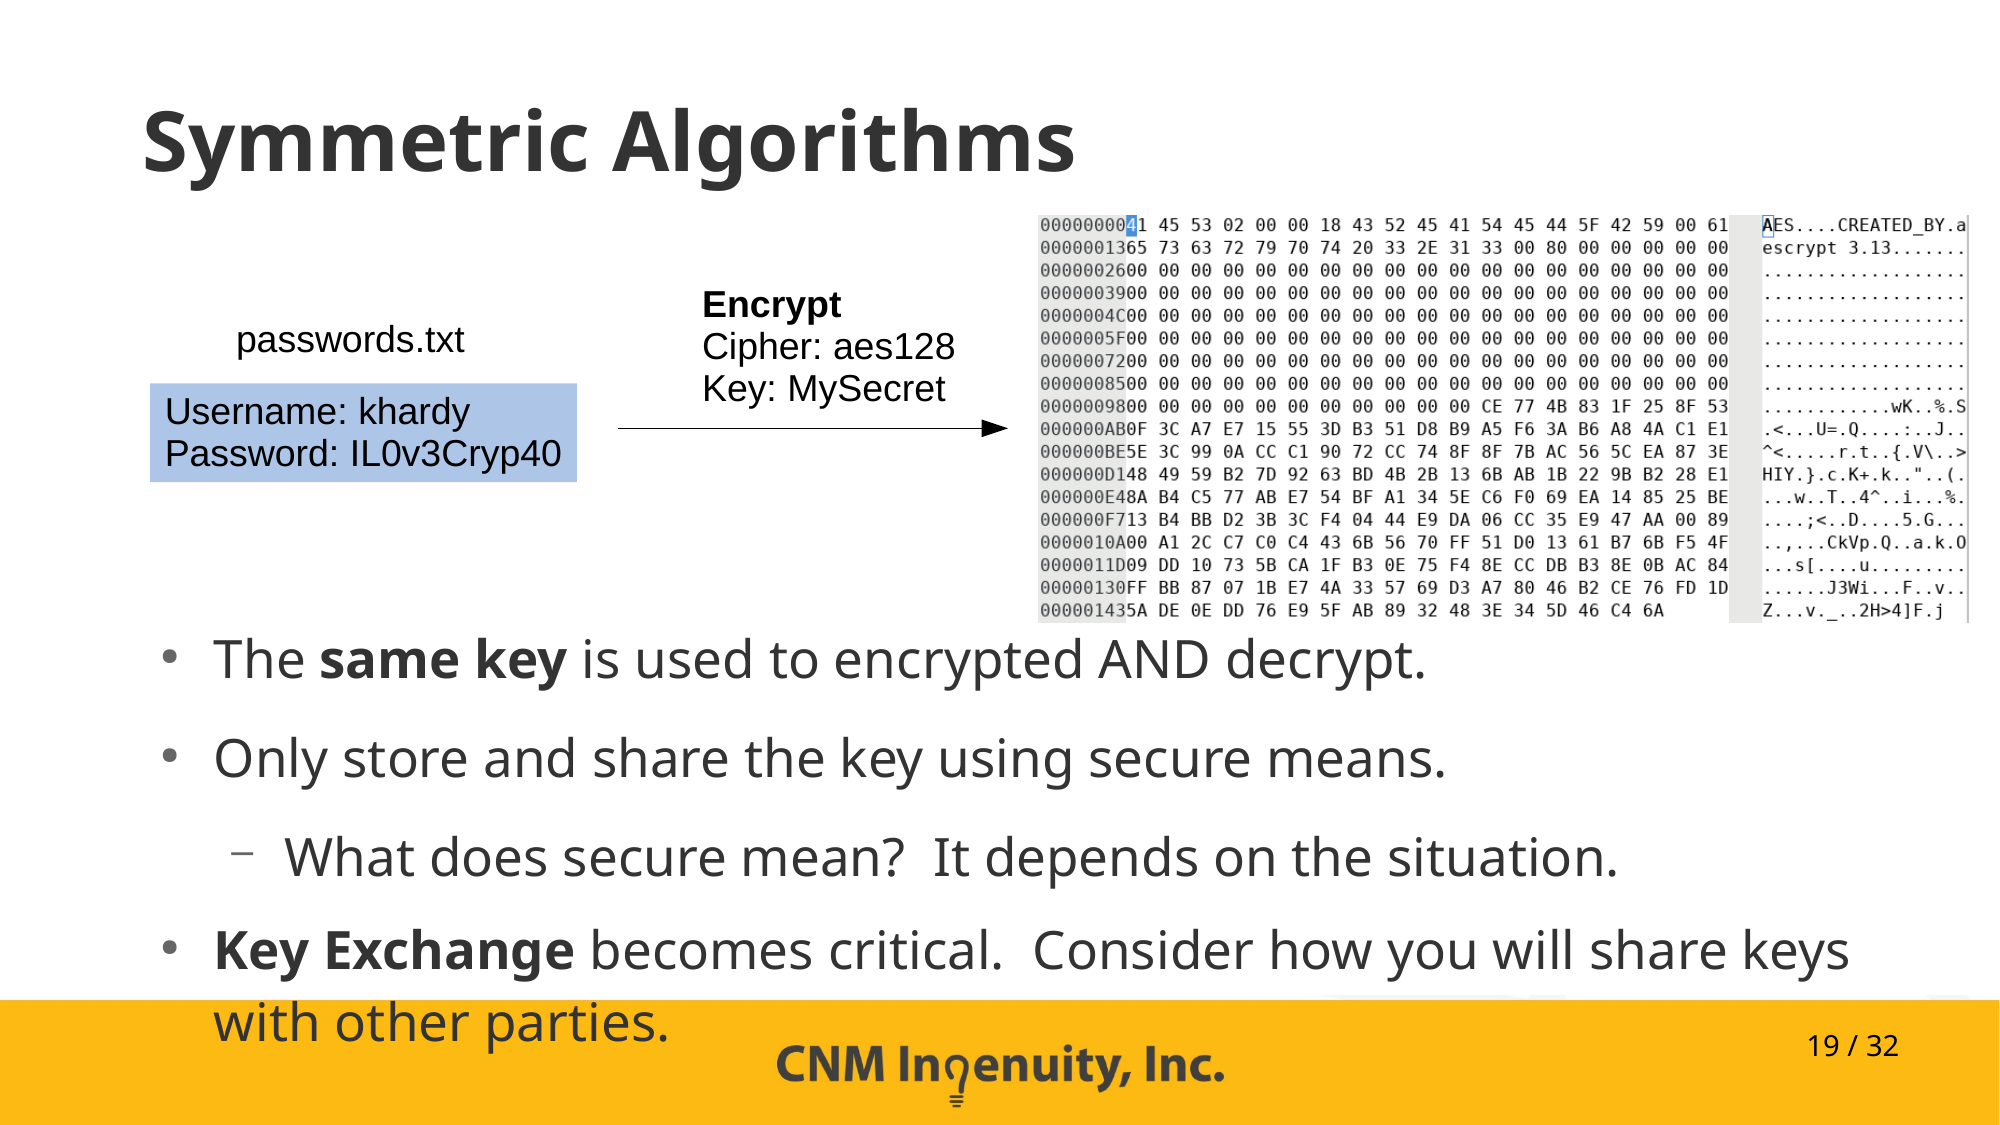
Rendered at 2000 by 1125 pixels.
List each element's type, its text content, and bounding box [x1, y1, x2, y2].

text_box passwords.txt [221, 311, 481, 369]
picture [1038, 215, 1969, 623]
title Symmetric Algorithms [142, 44, 1900, 233]
text_box Username: khardy Password: IL0v3Cryp40 [150, 383, 577, 483]
text_box Encrypt Cipher: aes128 Key: MySecret [687, 276, 971, 417]
list The same key is used to encrypted AND decrypt. Only store and share the key using secure means. What does secure mean? It depends on the situation. Key Exchange becomes critical. Consider how you will share keys with other parties. [142, 621, 1857, 951]
